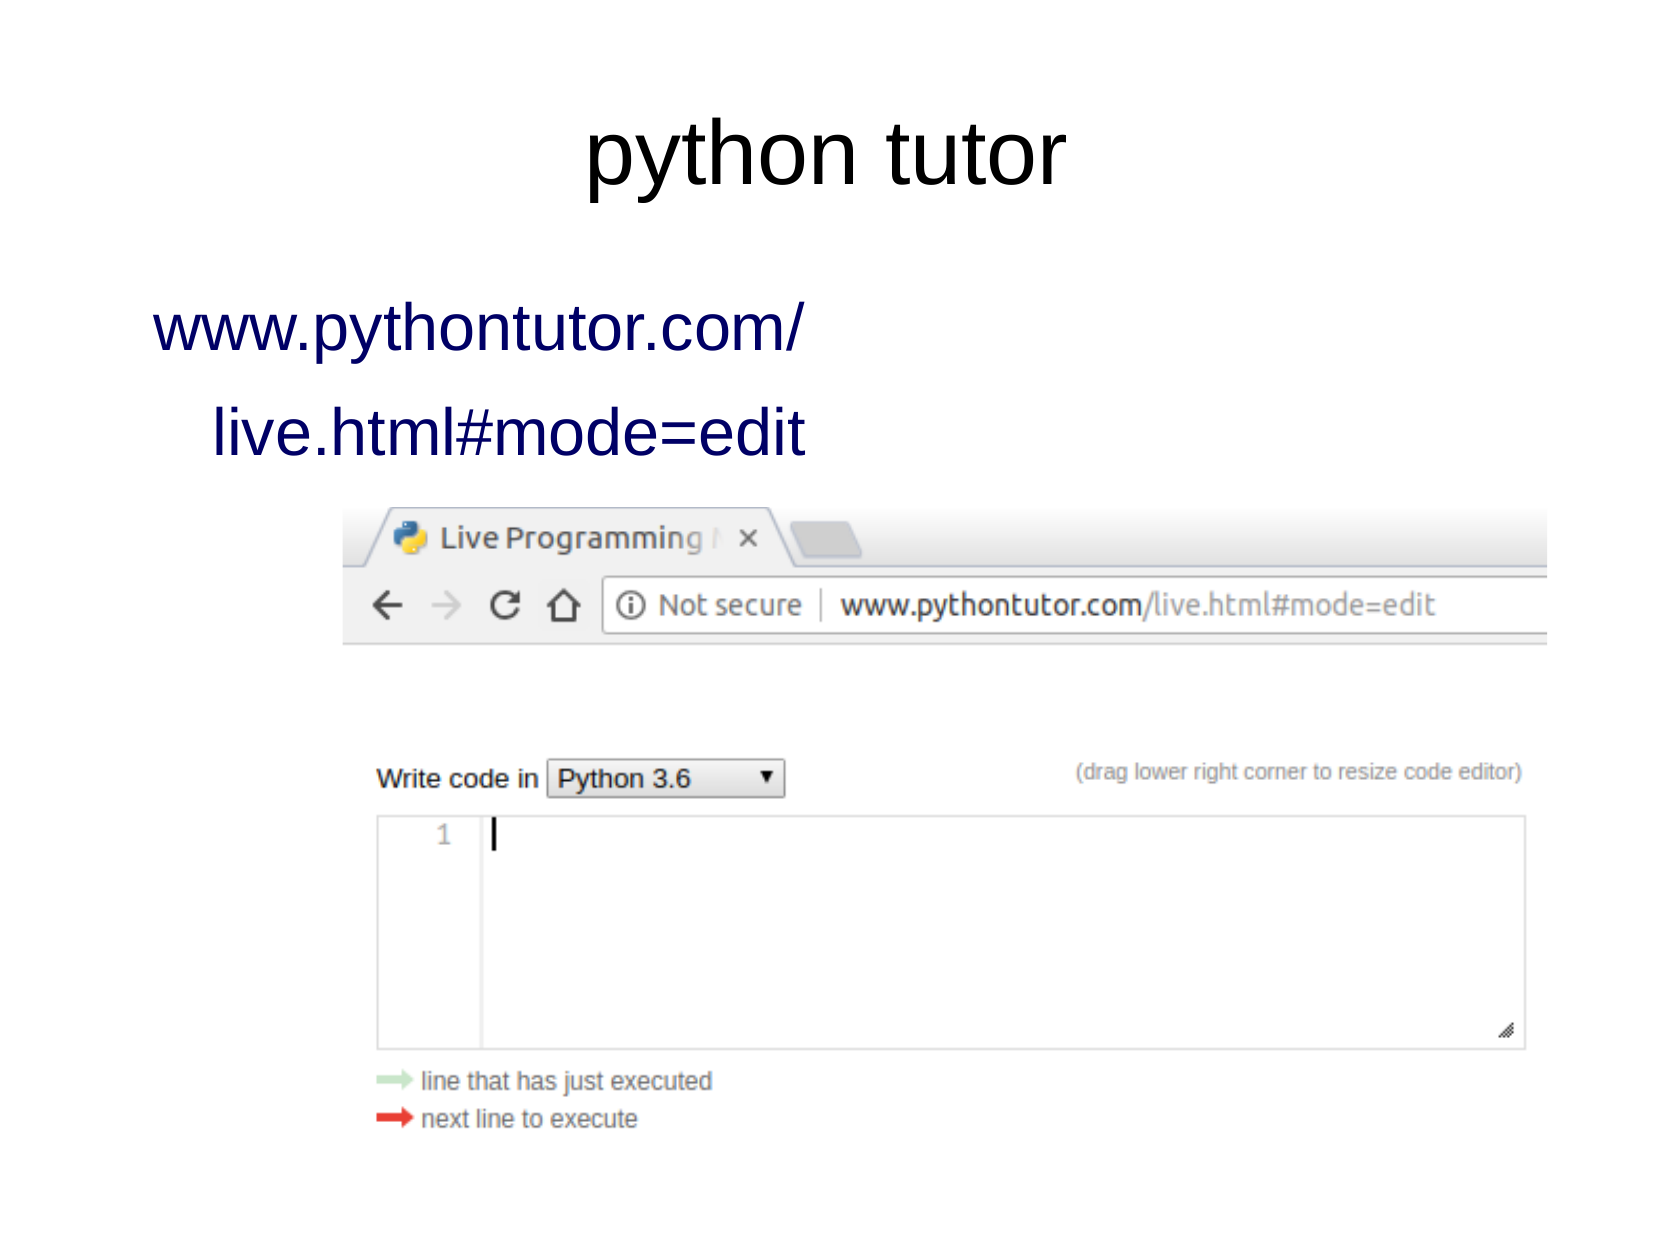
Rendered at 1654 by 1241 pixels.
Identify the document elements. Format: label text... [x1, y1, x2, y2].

list www.pythontutor.com/ live.html#mode=edit [82, 290, 1571, 1010]
picture [342, 507, 1560, 1149]
title python tutor [82, 49, 1571, 257]
